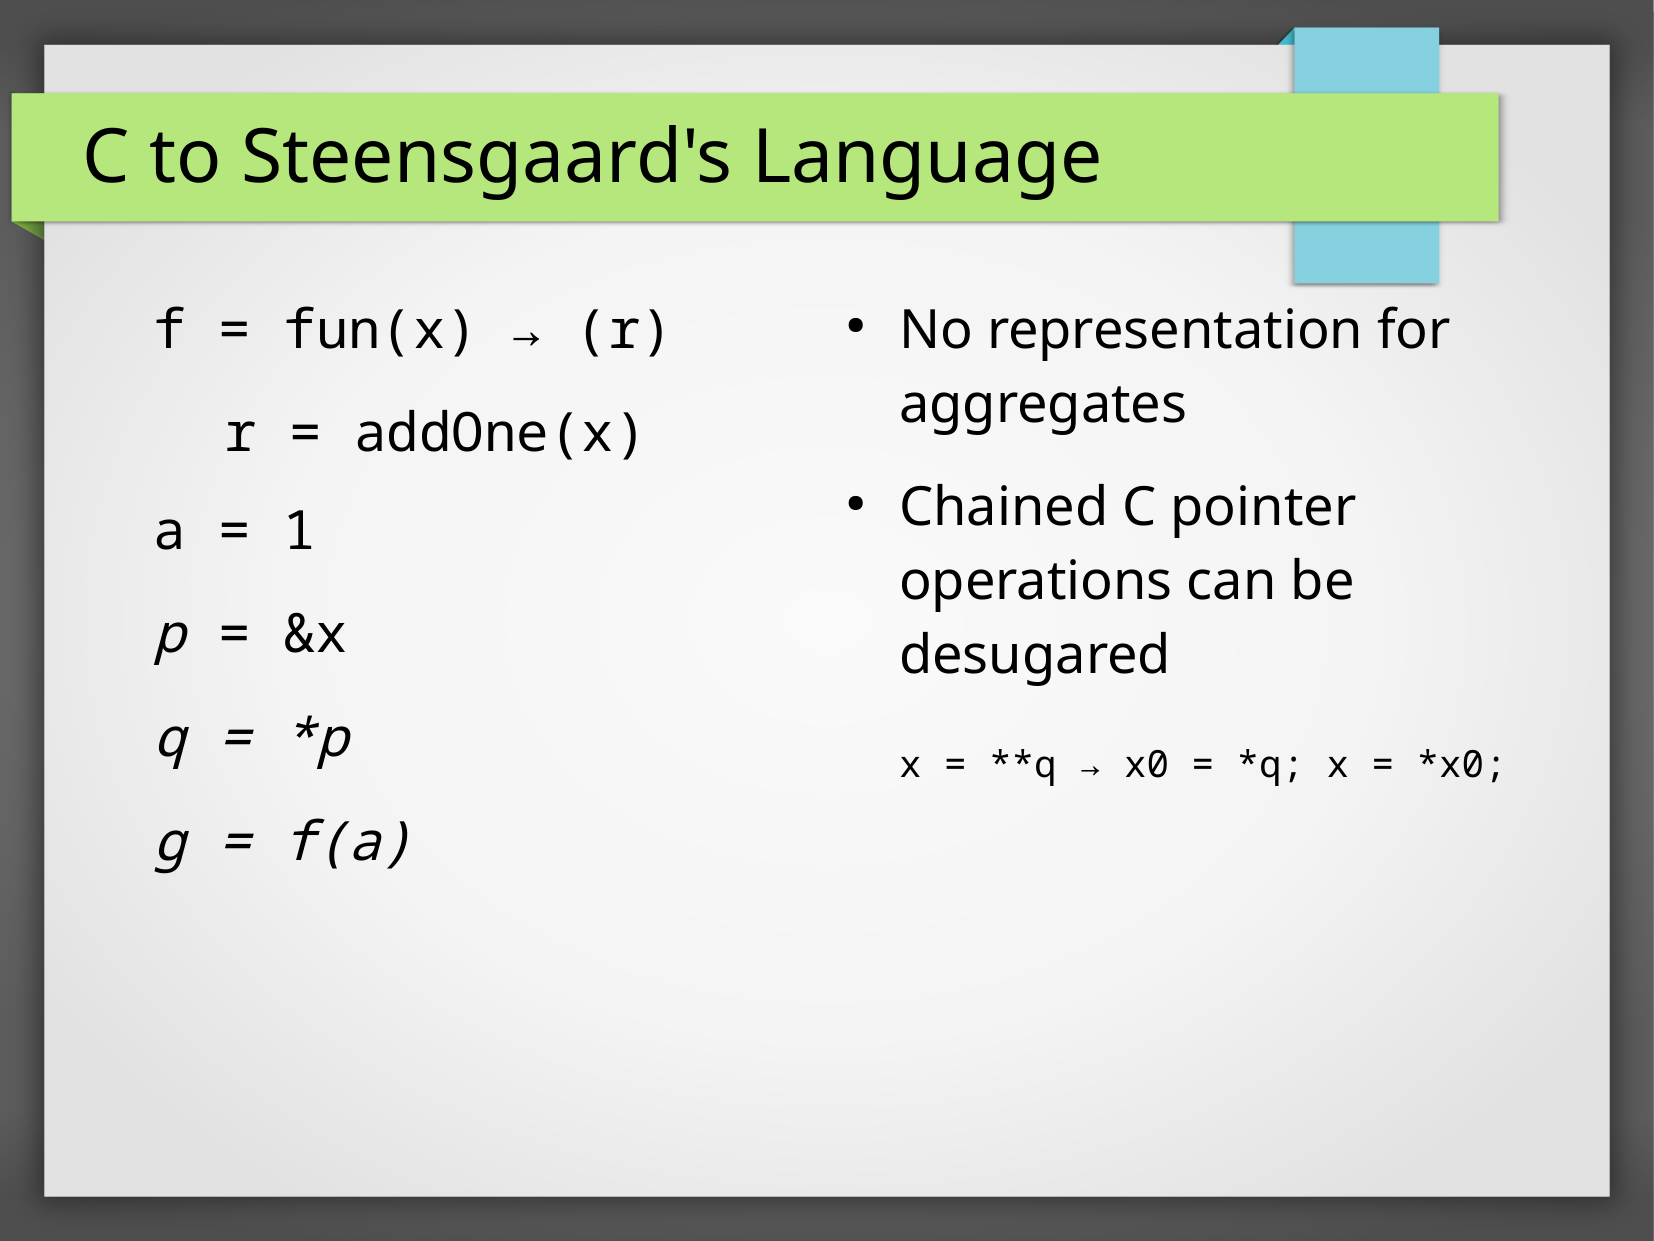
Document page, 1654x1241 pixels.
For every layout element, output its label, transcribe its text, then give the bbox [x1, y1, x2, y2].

title C to Steensgaard's Language [82, 94, 1264, 213]
picture [0, 0, 1654, 1241]
list No representation for aggregates Chained C pointer operations can be desugared x = **q → x0 = *q; x = *x0; [828, 290, 1539, 1010]
list f = fun(x) → (r) r = addOne(x) a = 1 p = &x q = *p g = f(a) [82, 290, 793, 1010]
